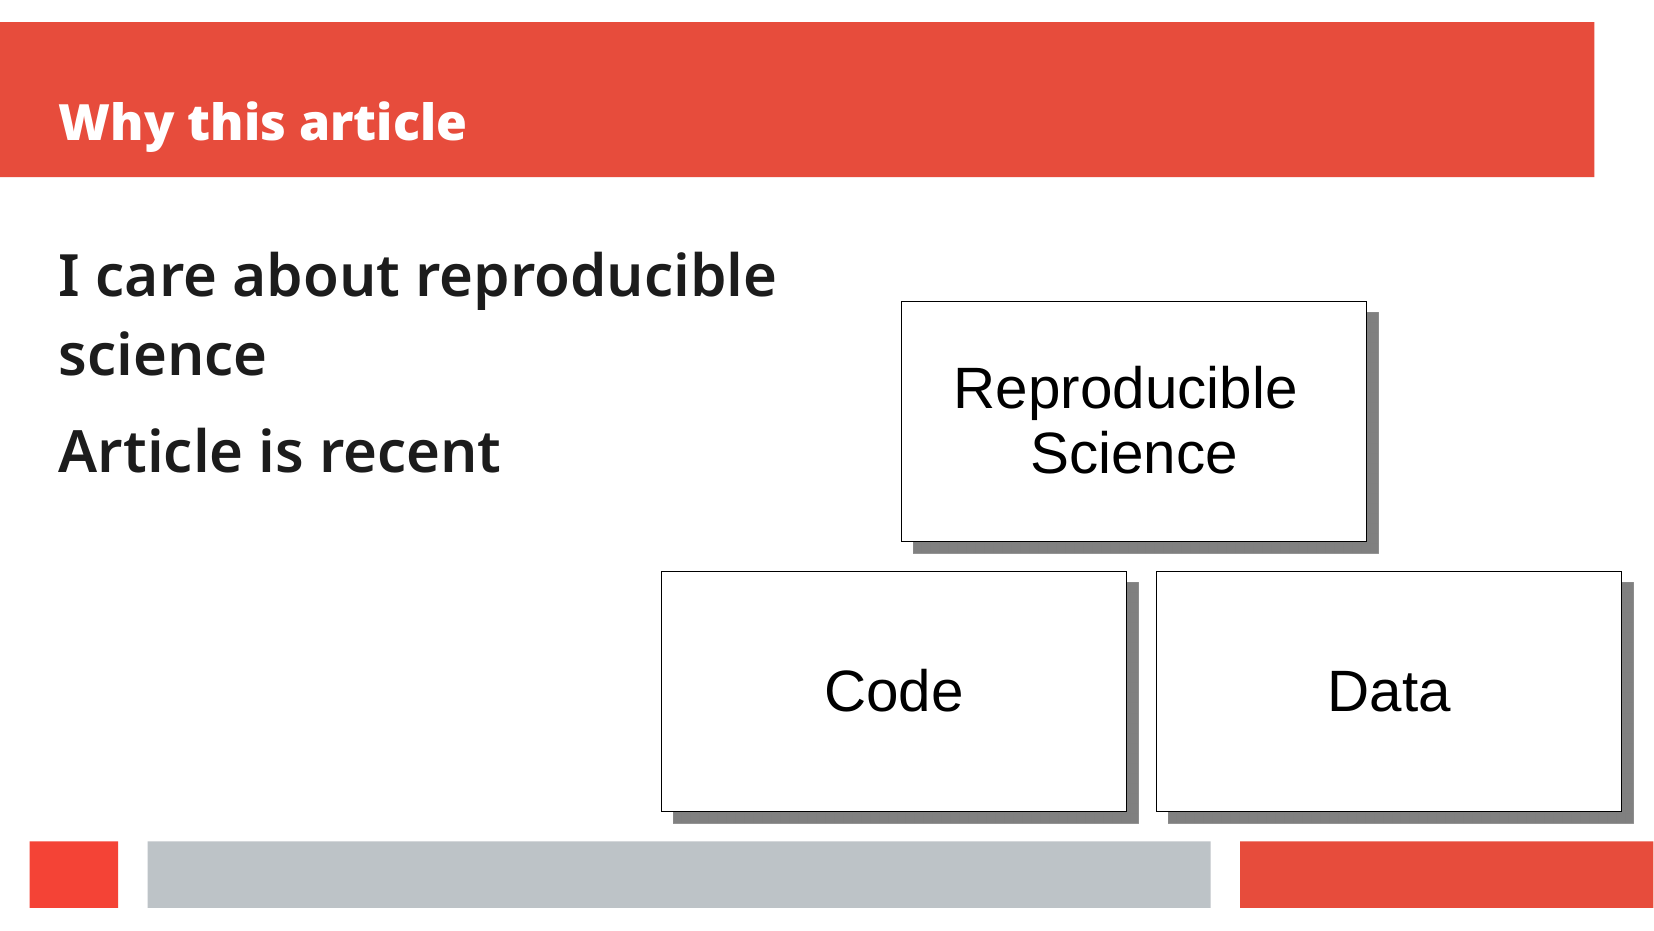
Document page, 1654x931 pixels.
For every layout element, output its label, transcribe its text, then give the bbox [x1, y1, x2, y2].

text_box Data [1156, 571, 1622, 812]
text_box Reproducible Science [901, 301, 1367, 542]
list I care about reproducible science Article is recent [59, 234, 856, 811]
text_box Code [661, 571, 1127, 812]
title Why this article [59, 44, 1595, 156]
